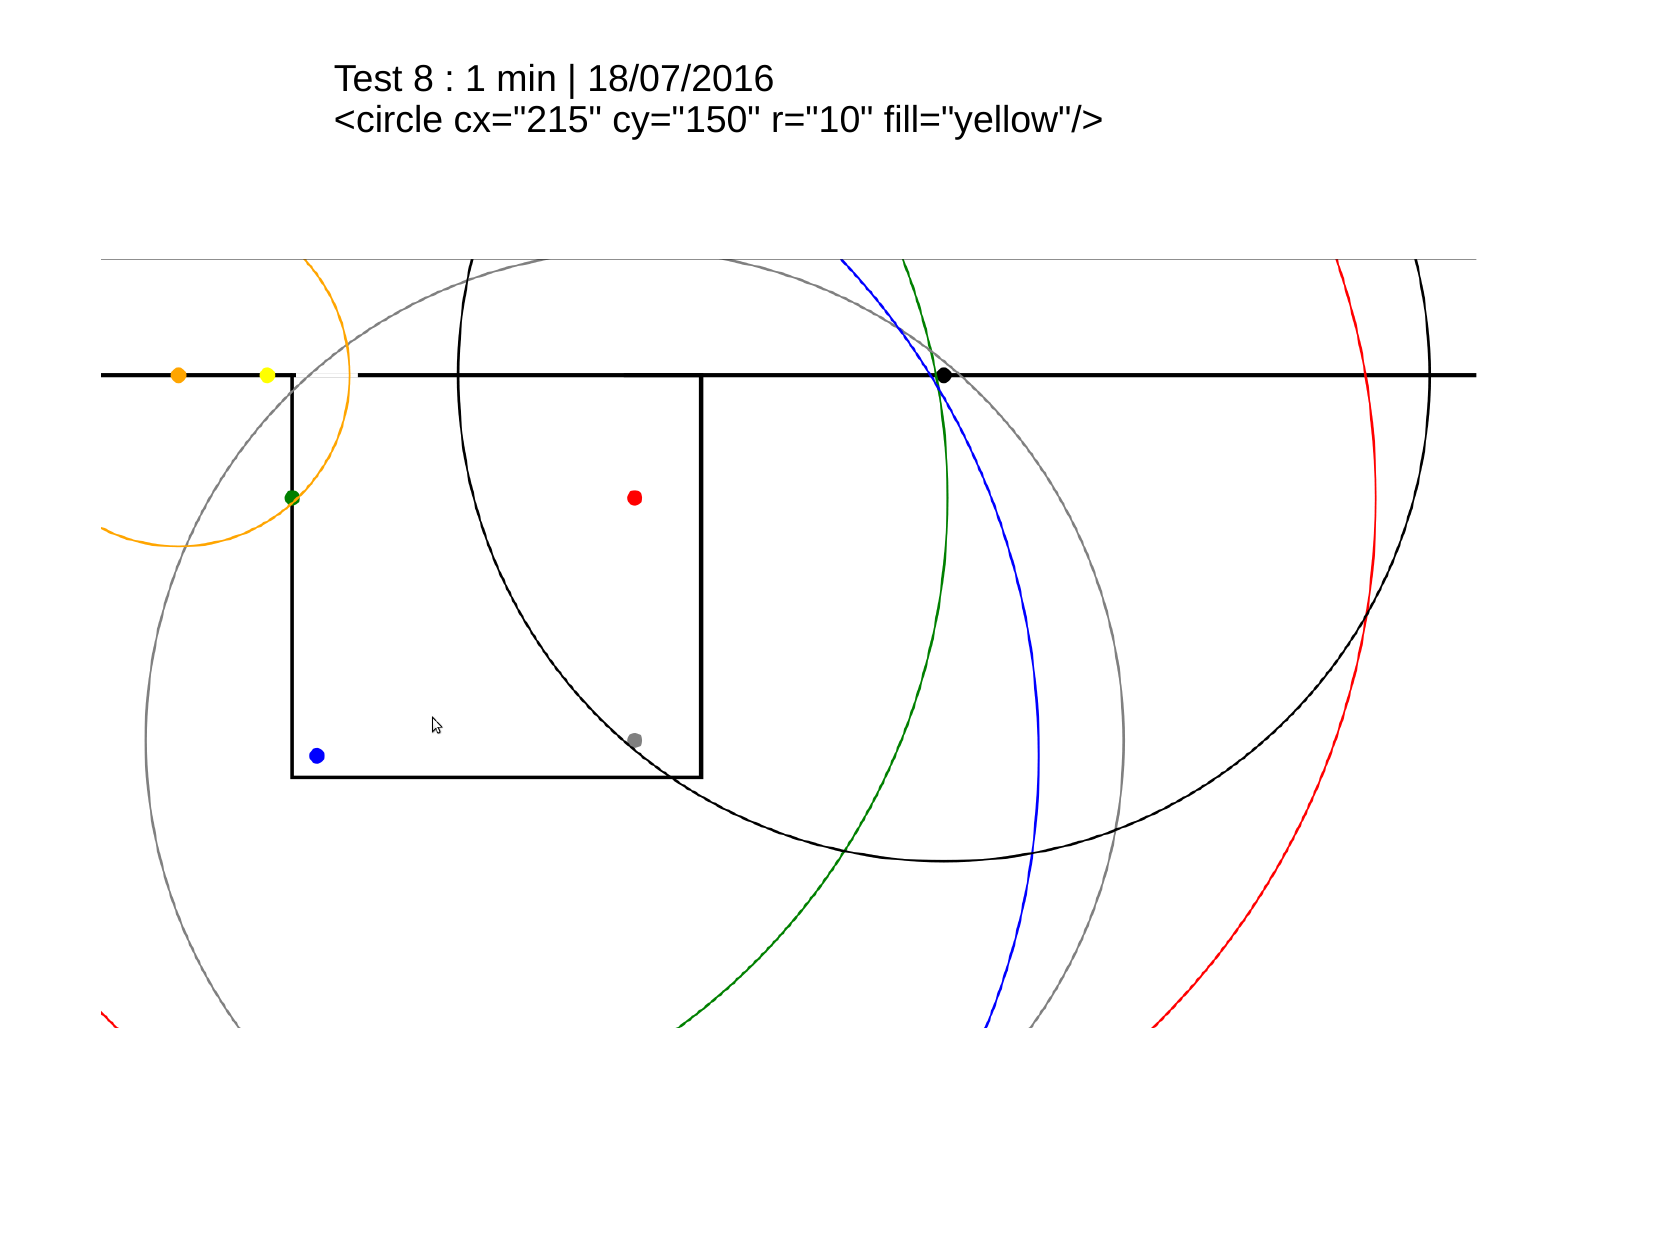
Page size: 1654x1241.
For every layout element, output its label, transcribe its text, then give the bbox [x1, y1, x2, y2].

picture [101, 259, 1477, 1028]
text_box Test 8 : 1 min | 18/07/2016 <circle cx="215" cy="150" r="10" fill="yellow"/> [319, 49, 1580, 149]
